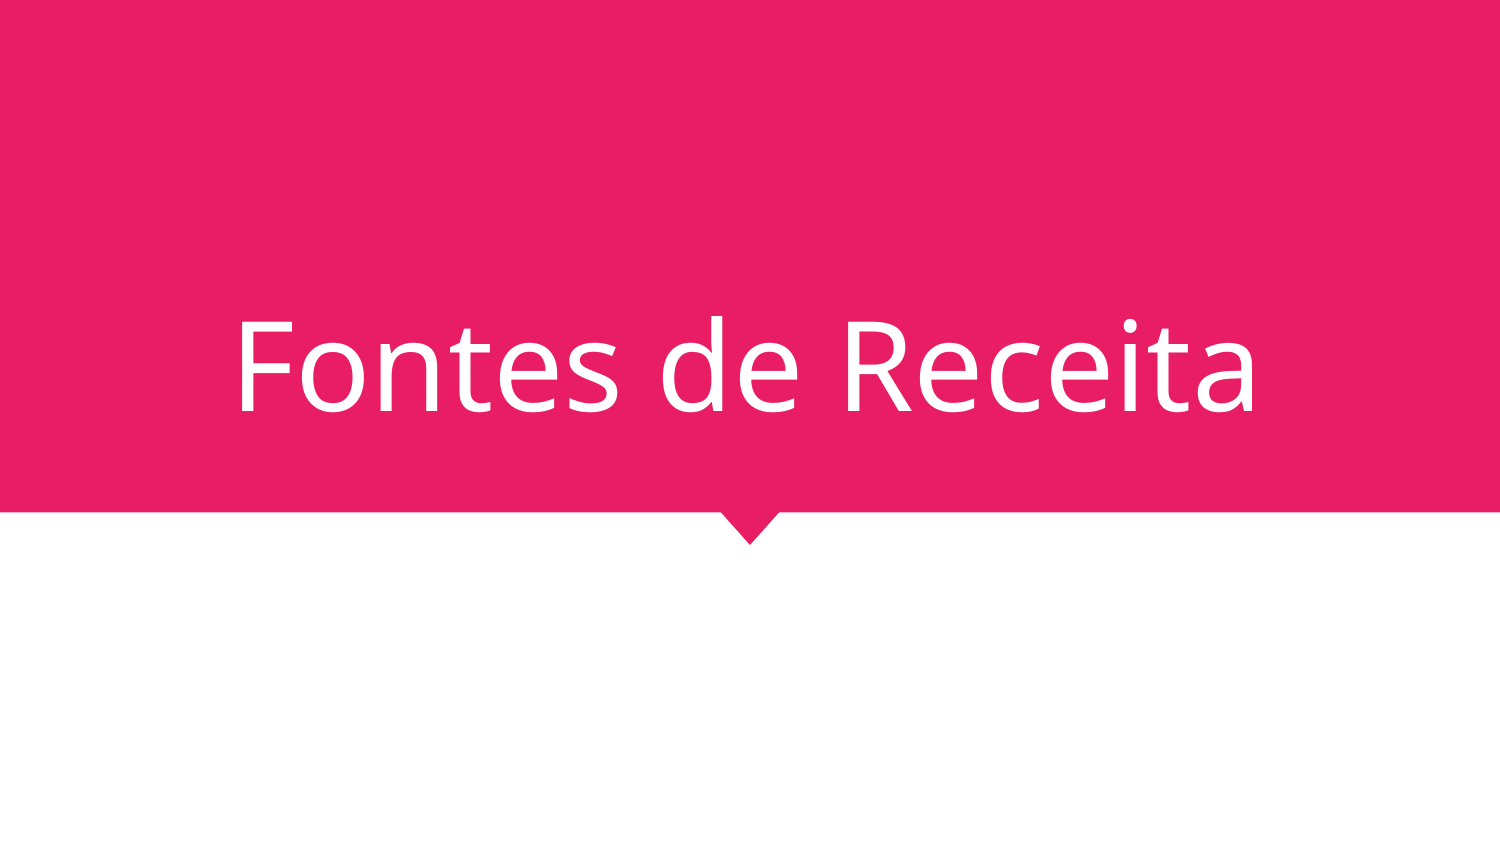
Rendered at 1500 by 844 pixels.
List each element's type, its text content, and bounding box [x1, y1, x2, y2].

title Fontes de Receita [67, 105, 1427, 452]
